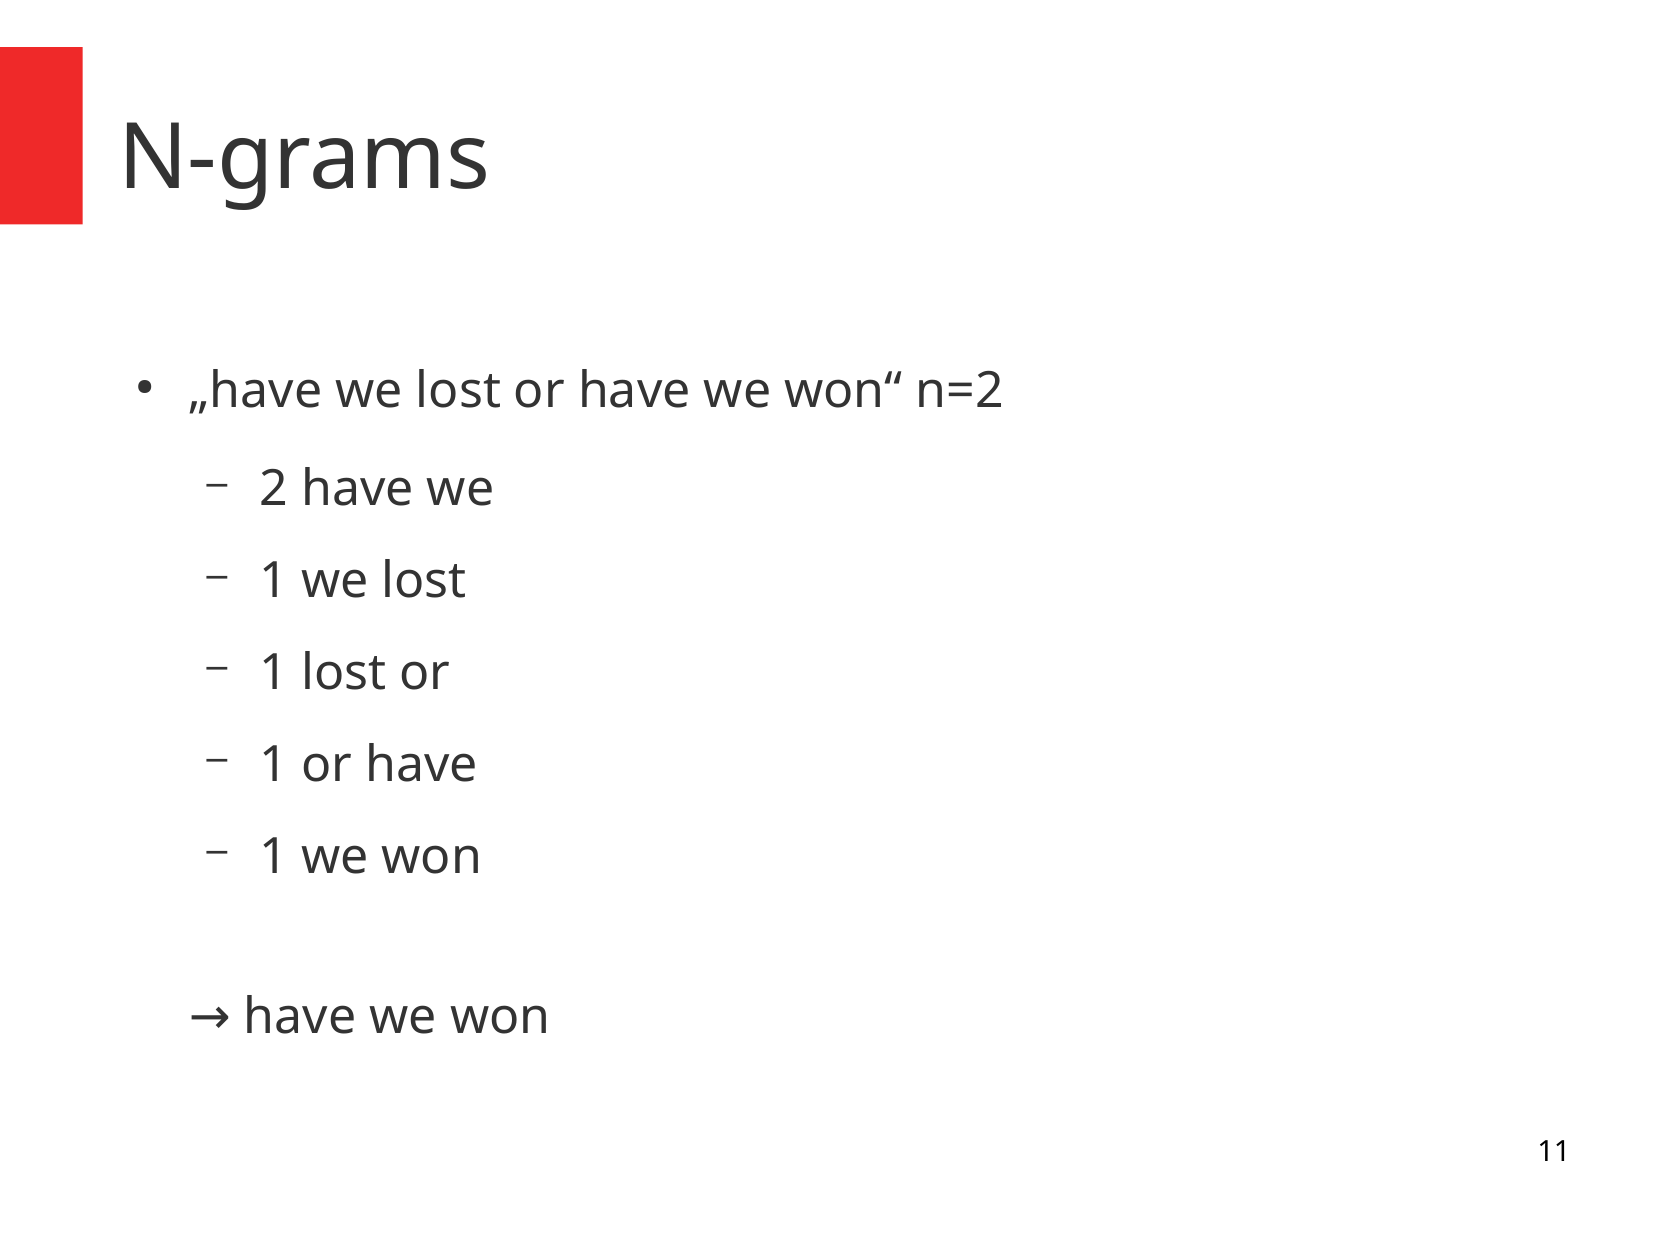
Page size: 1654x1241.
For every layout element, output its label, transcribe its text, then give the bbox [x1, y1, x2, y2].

title N-grams [118, 49, 1571, 257]
list „have we lost or have we won“ n=2 2 have we 1 we lost 1 lost or 1 or have 1 we won → have we won [118, 354, 1536, 1074]
